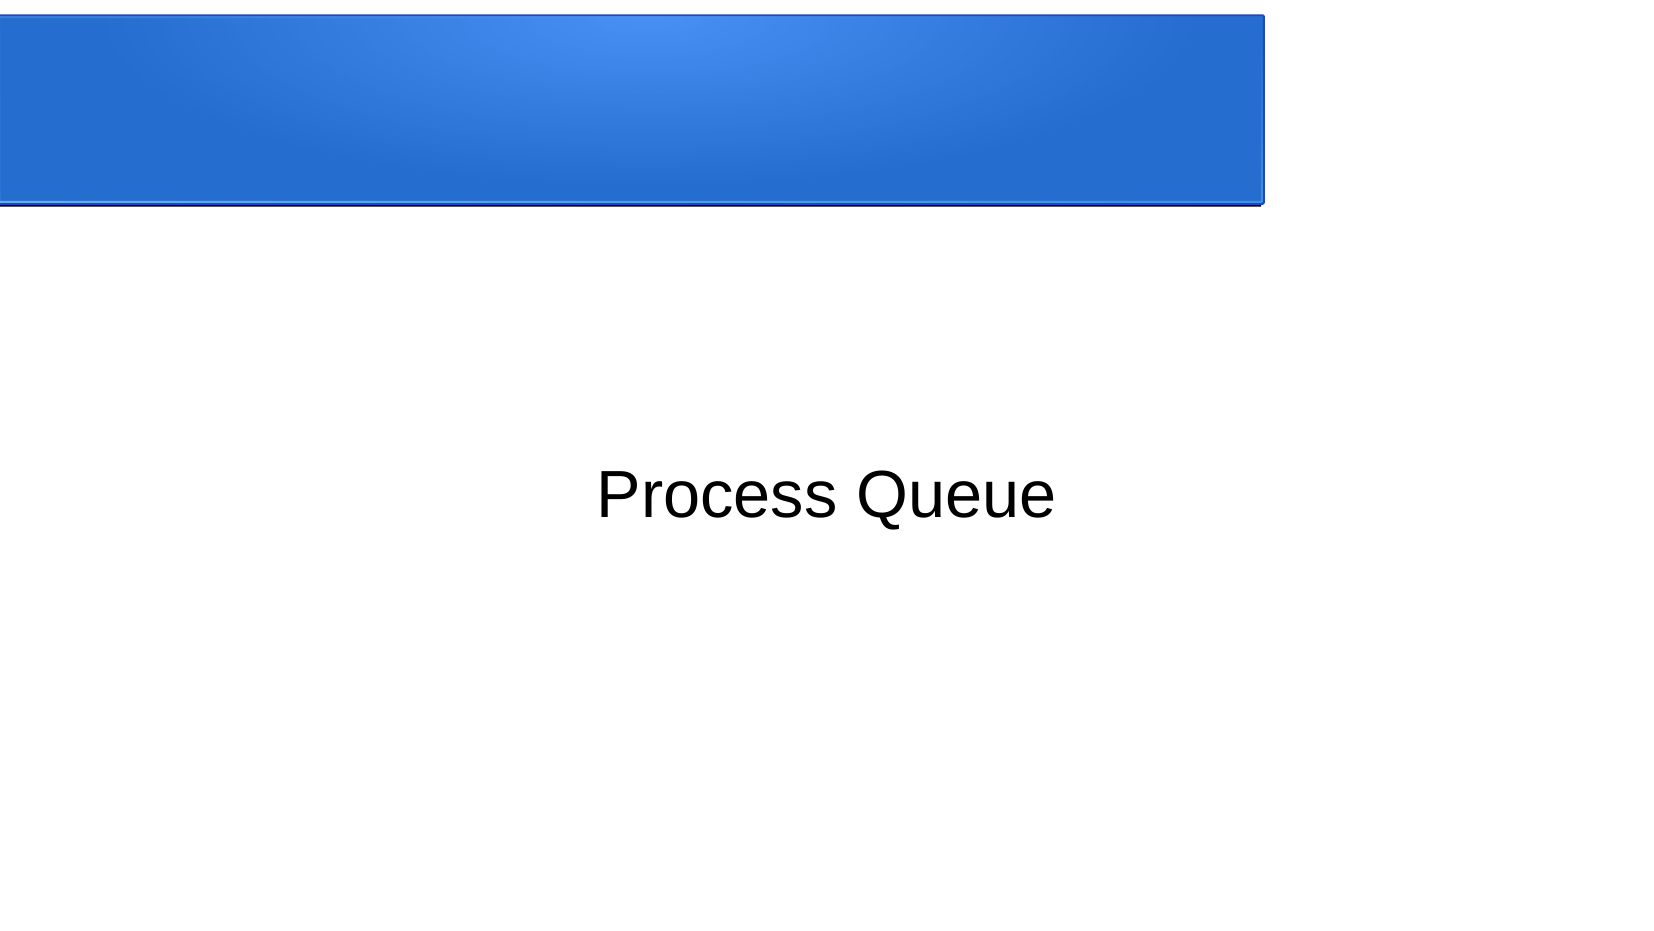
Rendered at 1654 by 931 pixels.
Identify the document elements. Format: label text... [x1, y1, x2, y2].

subtitle Process Queue [82, 224, 1571, 764]
